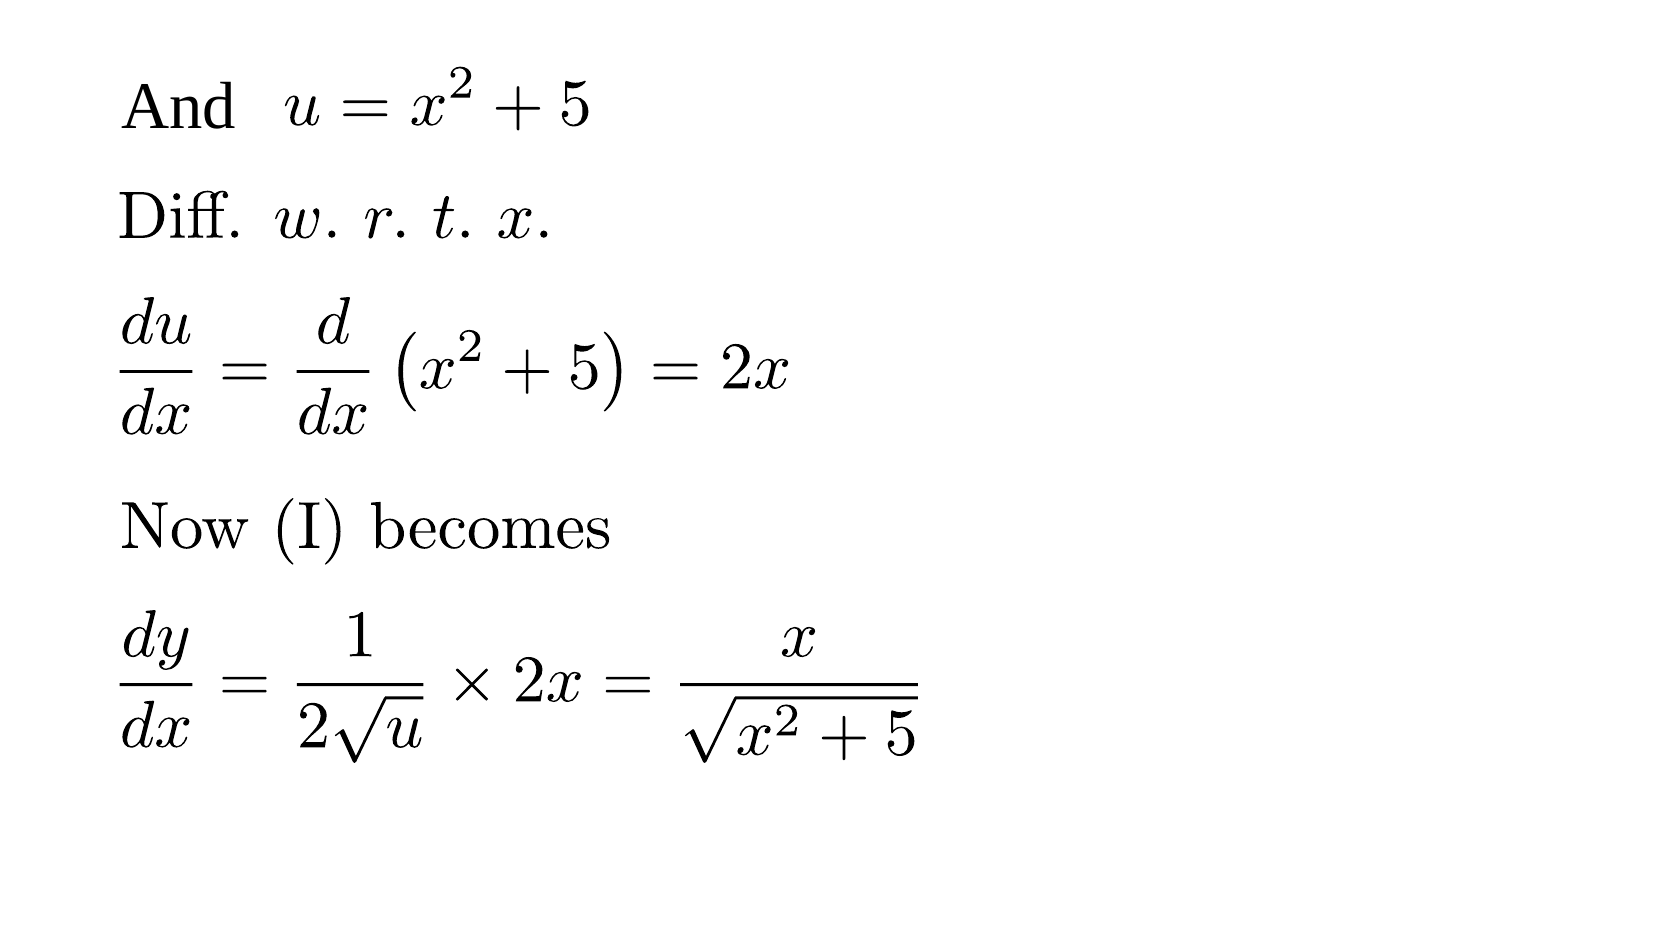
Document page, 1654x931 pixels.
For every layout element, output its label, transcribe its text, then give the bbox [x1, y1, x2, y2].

text_box [122, 498, 610, 565]
text_box [284, 66, 589, 131]
text_box [119, 610, 918, 763]
text_box [119, 297, 789, 435]
title And [47, 37, 1607, 886]
text_box [119, 190, 548, 239]
